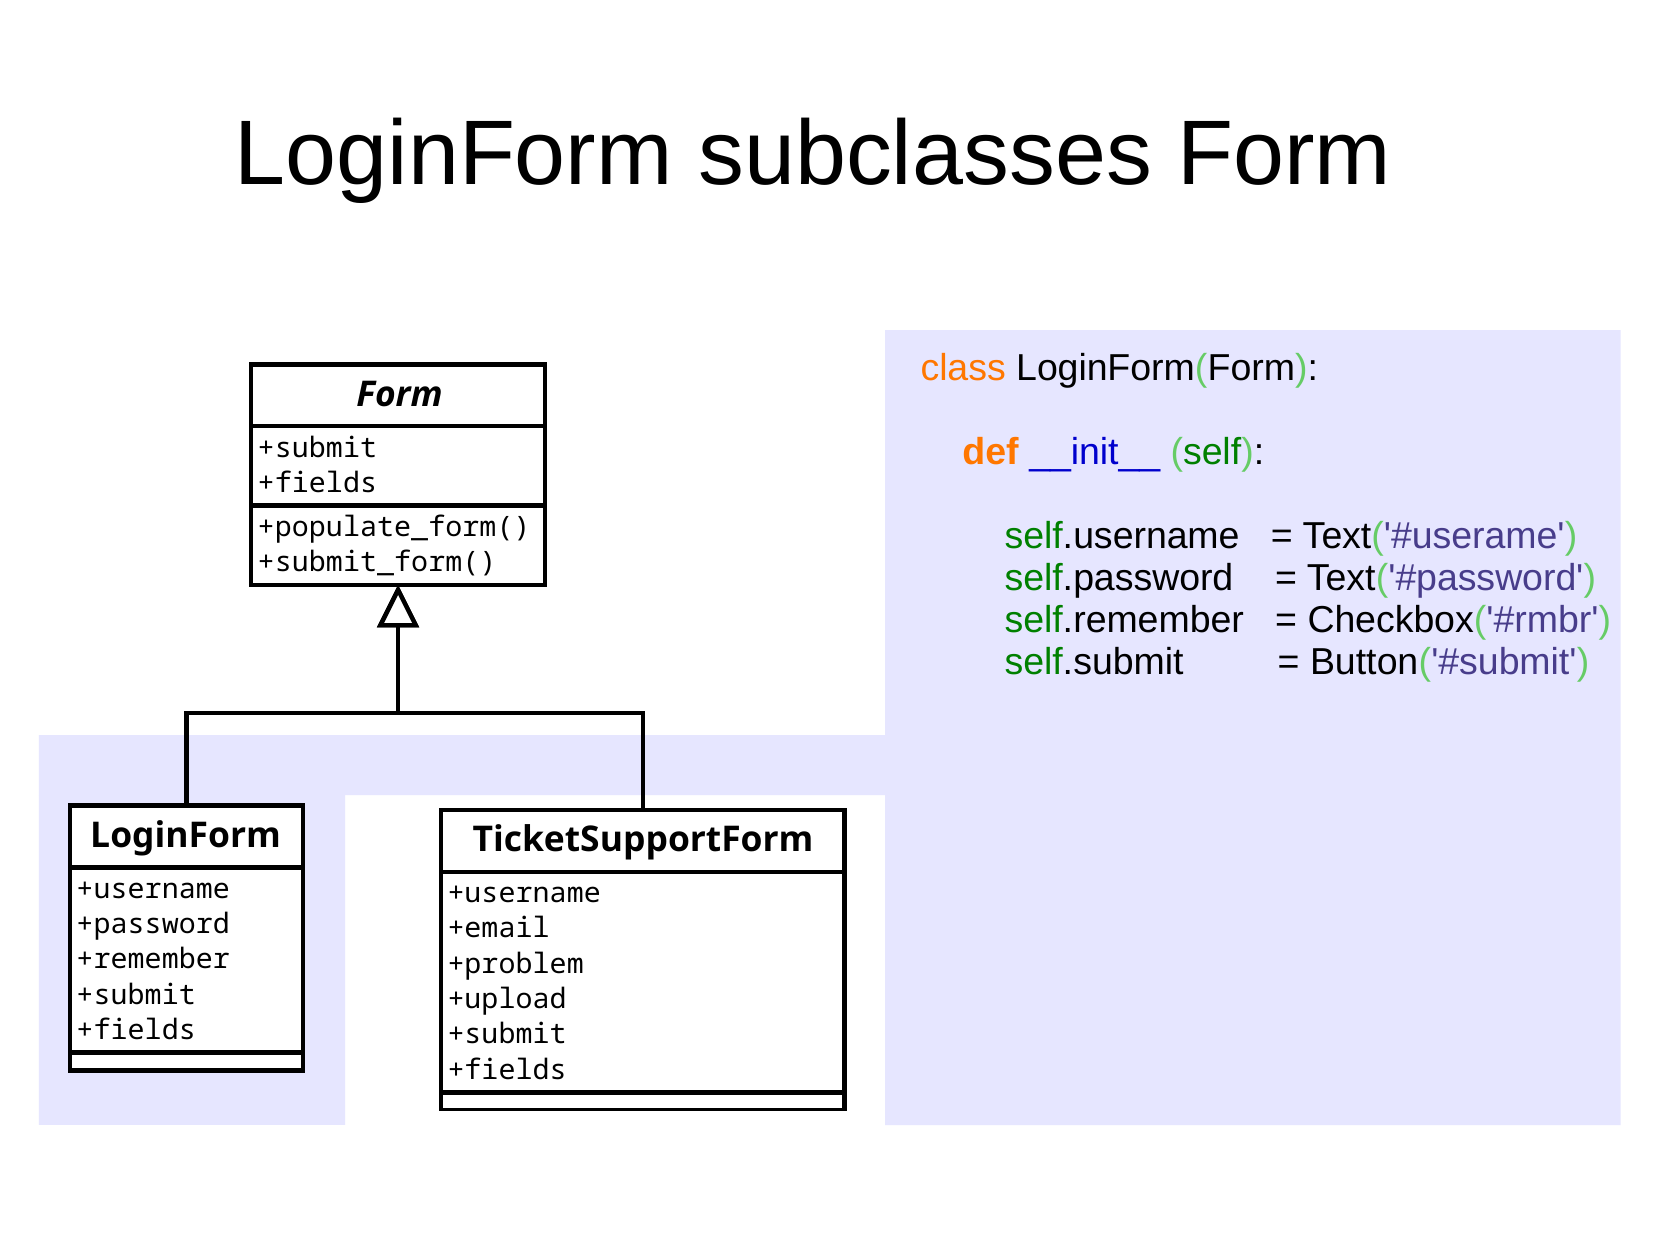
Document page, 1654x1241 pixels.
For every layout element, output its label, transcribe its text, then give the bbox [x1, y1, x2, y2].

text_box [856, 330, 1621, 1126]
title LoginForm subclasses Form [82, 49, 1571, 257]
picture [60, 360, 856, 1111]
text_box [38, 735, 346, 1125]
text_box class LoginForm(Form): def __init__ (self): self.username = Text('#userame') self.password = Text('#password') self.remember = Checkbox('#rmbr') self.submit = Button('#submit') [905, 338, 1627, 690]
